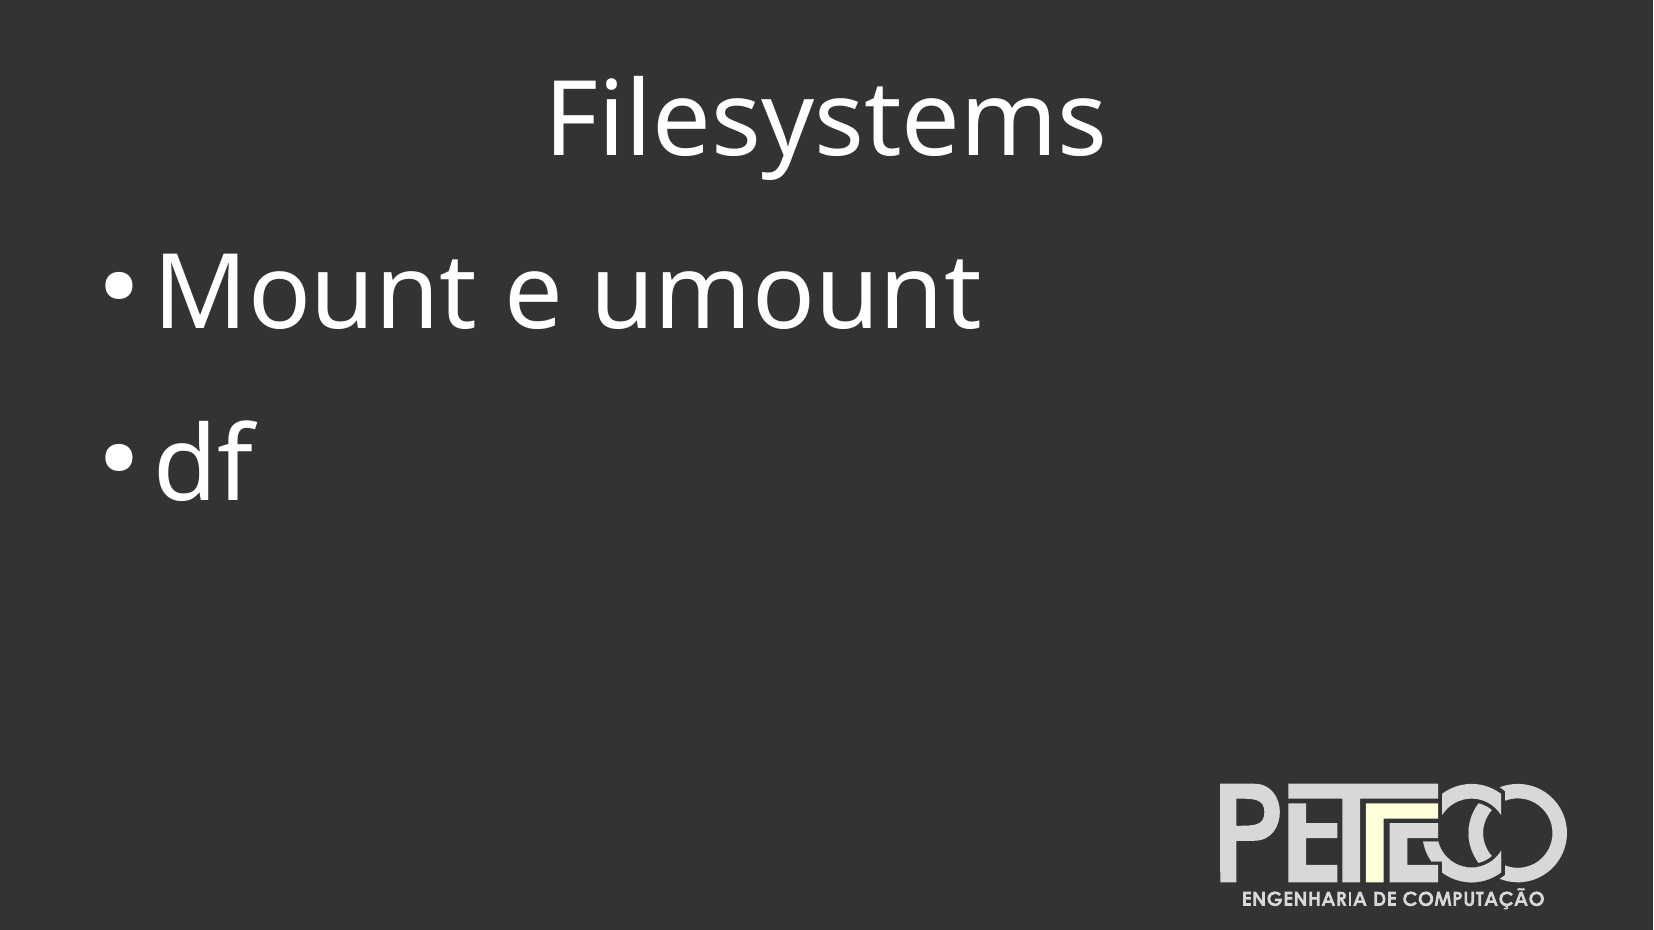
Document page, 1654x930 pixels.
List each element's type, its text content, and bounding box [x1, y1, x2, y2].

list Mount e umount df [82, 217, 1571, 757]
title Filesystems [82, 37, 1571, 193]
